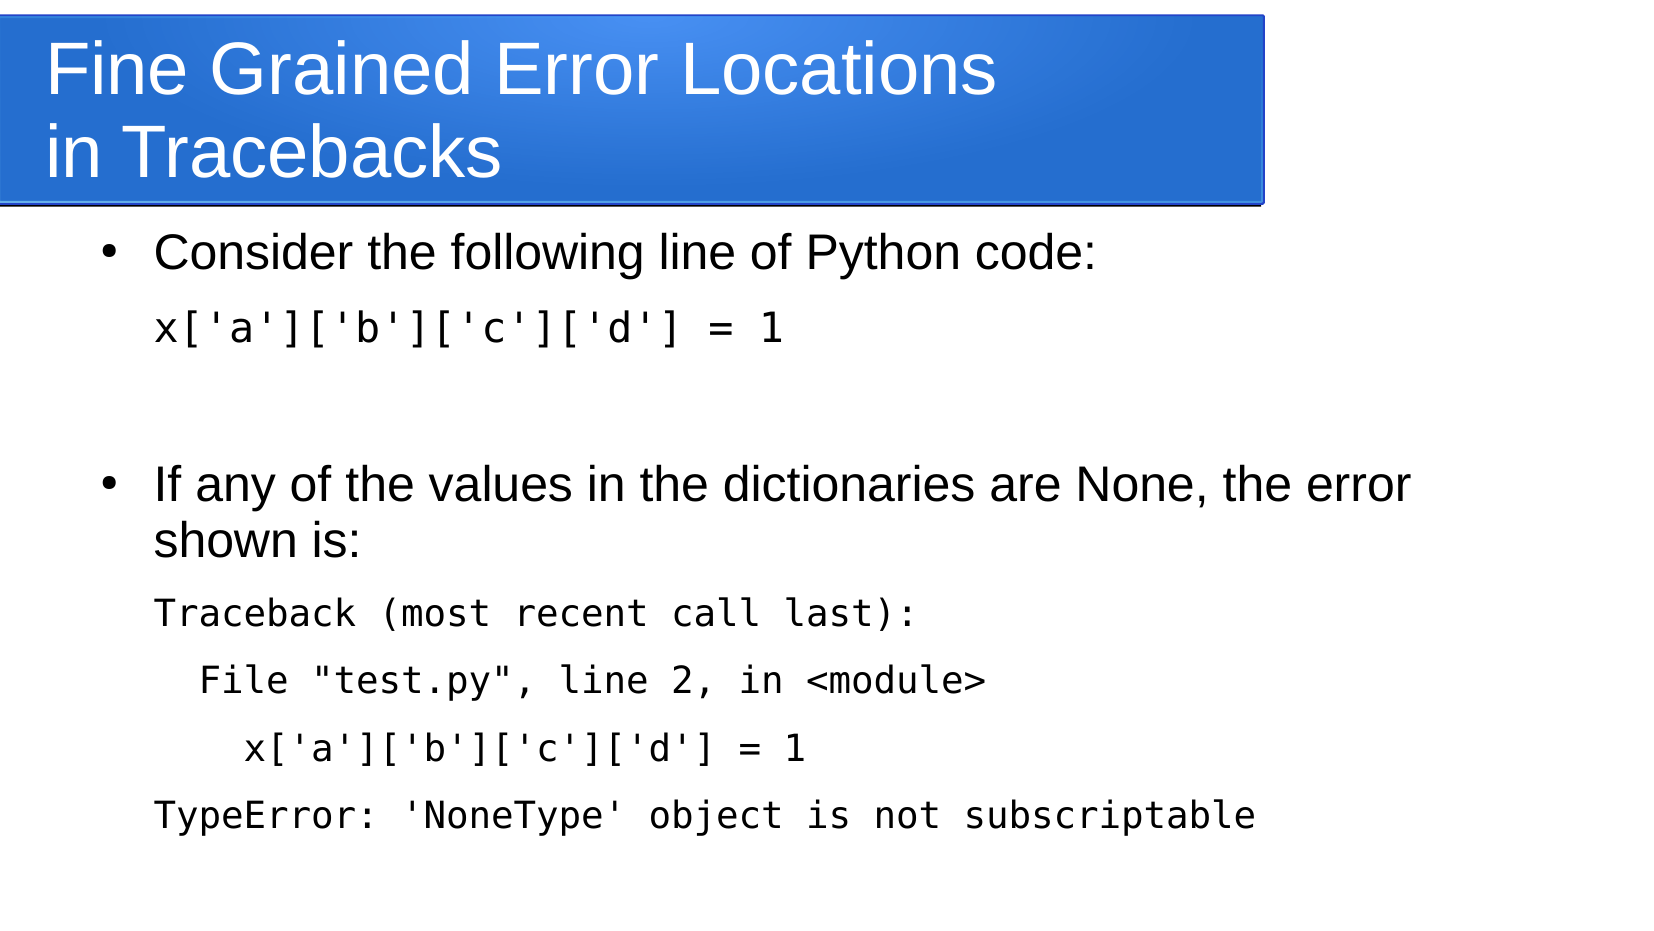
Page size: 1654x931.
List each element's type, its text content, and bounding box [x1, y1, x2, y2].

list Consider the following line of Python code: x['a']['b']['c']['d'] = 1 If any of the values in the dictionaries are None, the error shown is: Traceback (most recent call last): File "test.py", line 2, in <module> x['a']['b']['c']['d'] = 1 TypeError: 'NoneType' object is not subscriptable [82, 224, 1571, 856]
title Fine Grained Error Locations in Tracebacks [45, 26, 1066, 193]
